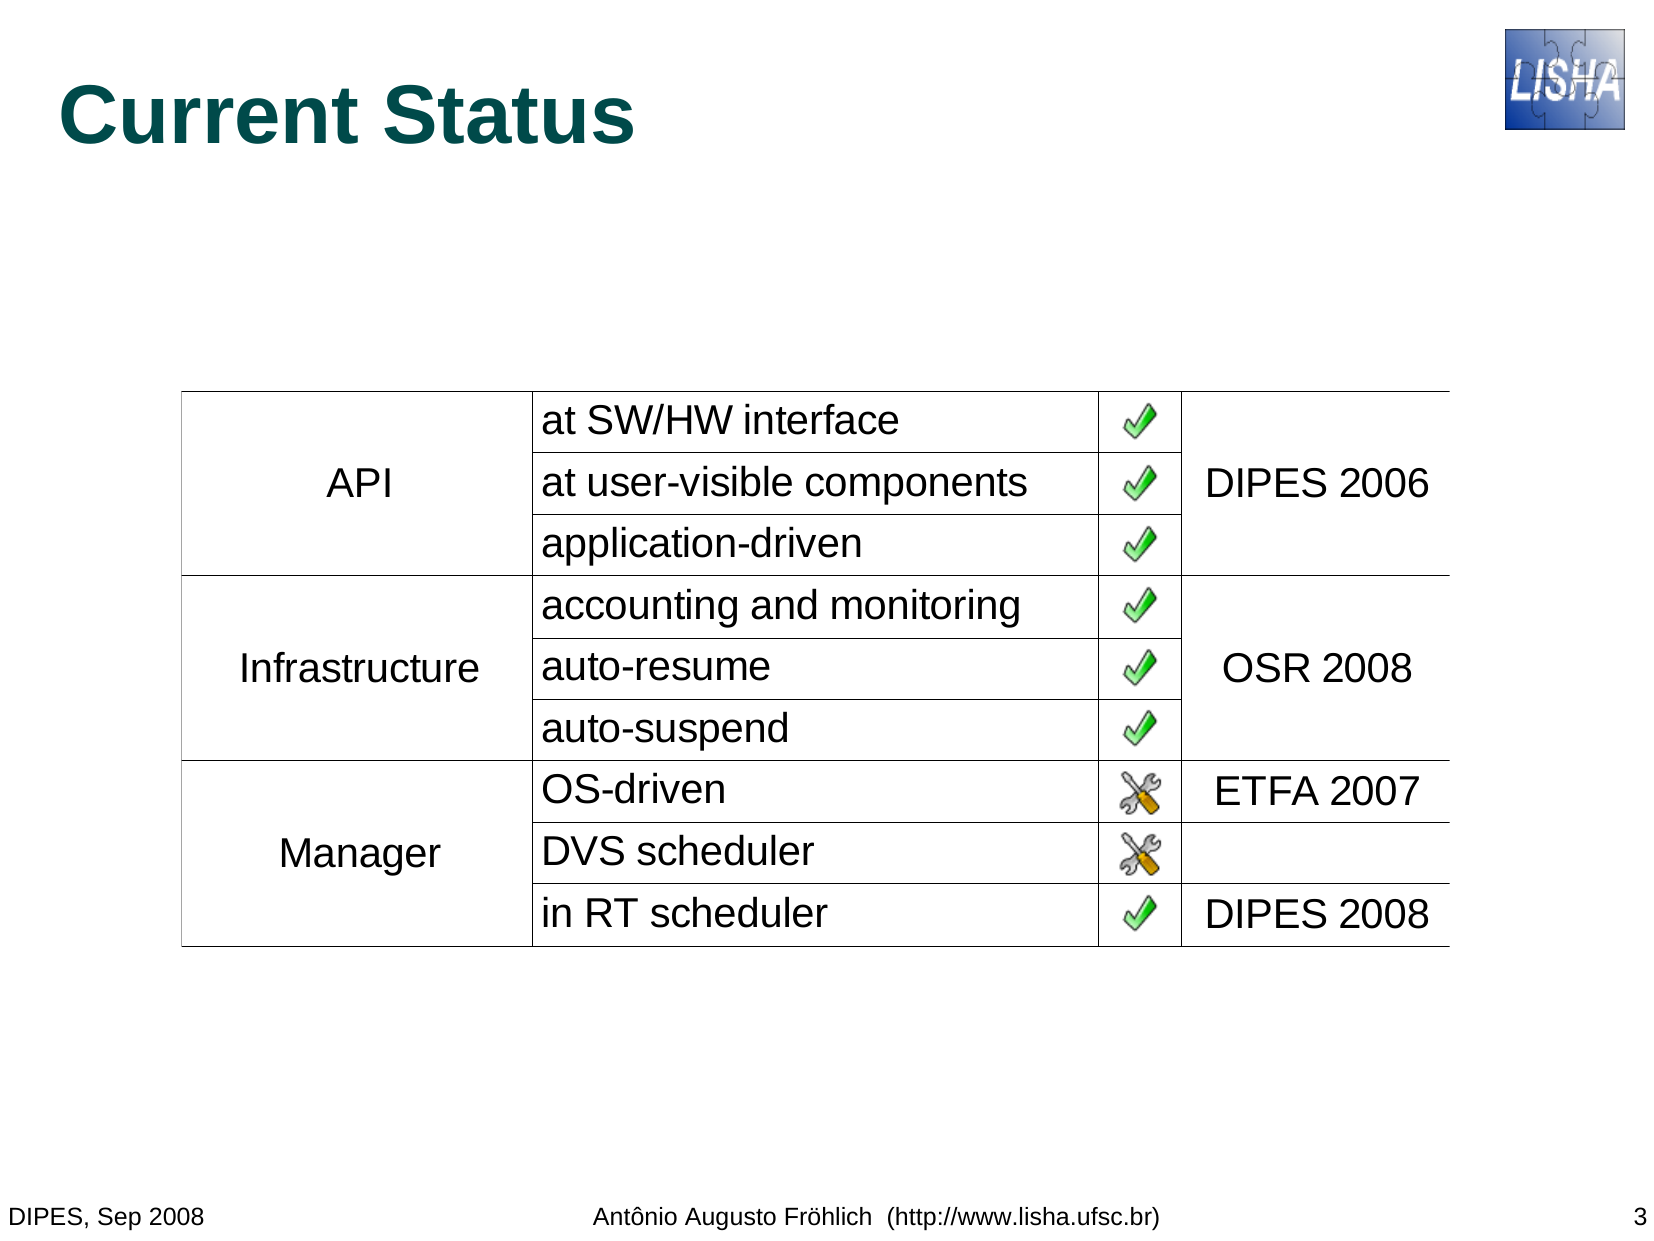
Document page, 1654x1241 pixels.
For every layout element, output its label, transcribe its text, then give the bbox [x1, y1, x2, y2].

chart [181, 390, 1450, 952]
picture [1505, 29, 1625, 130]
title Current Status [58, 11, 1463, 219]
